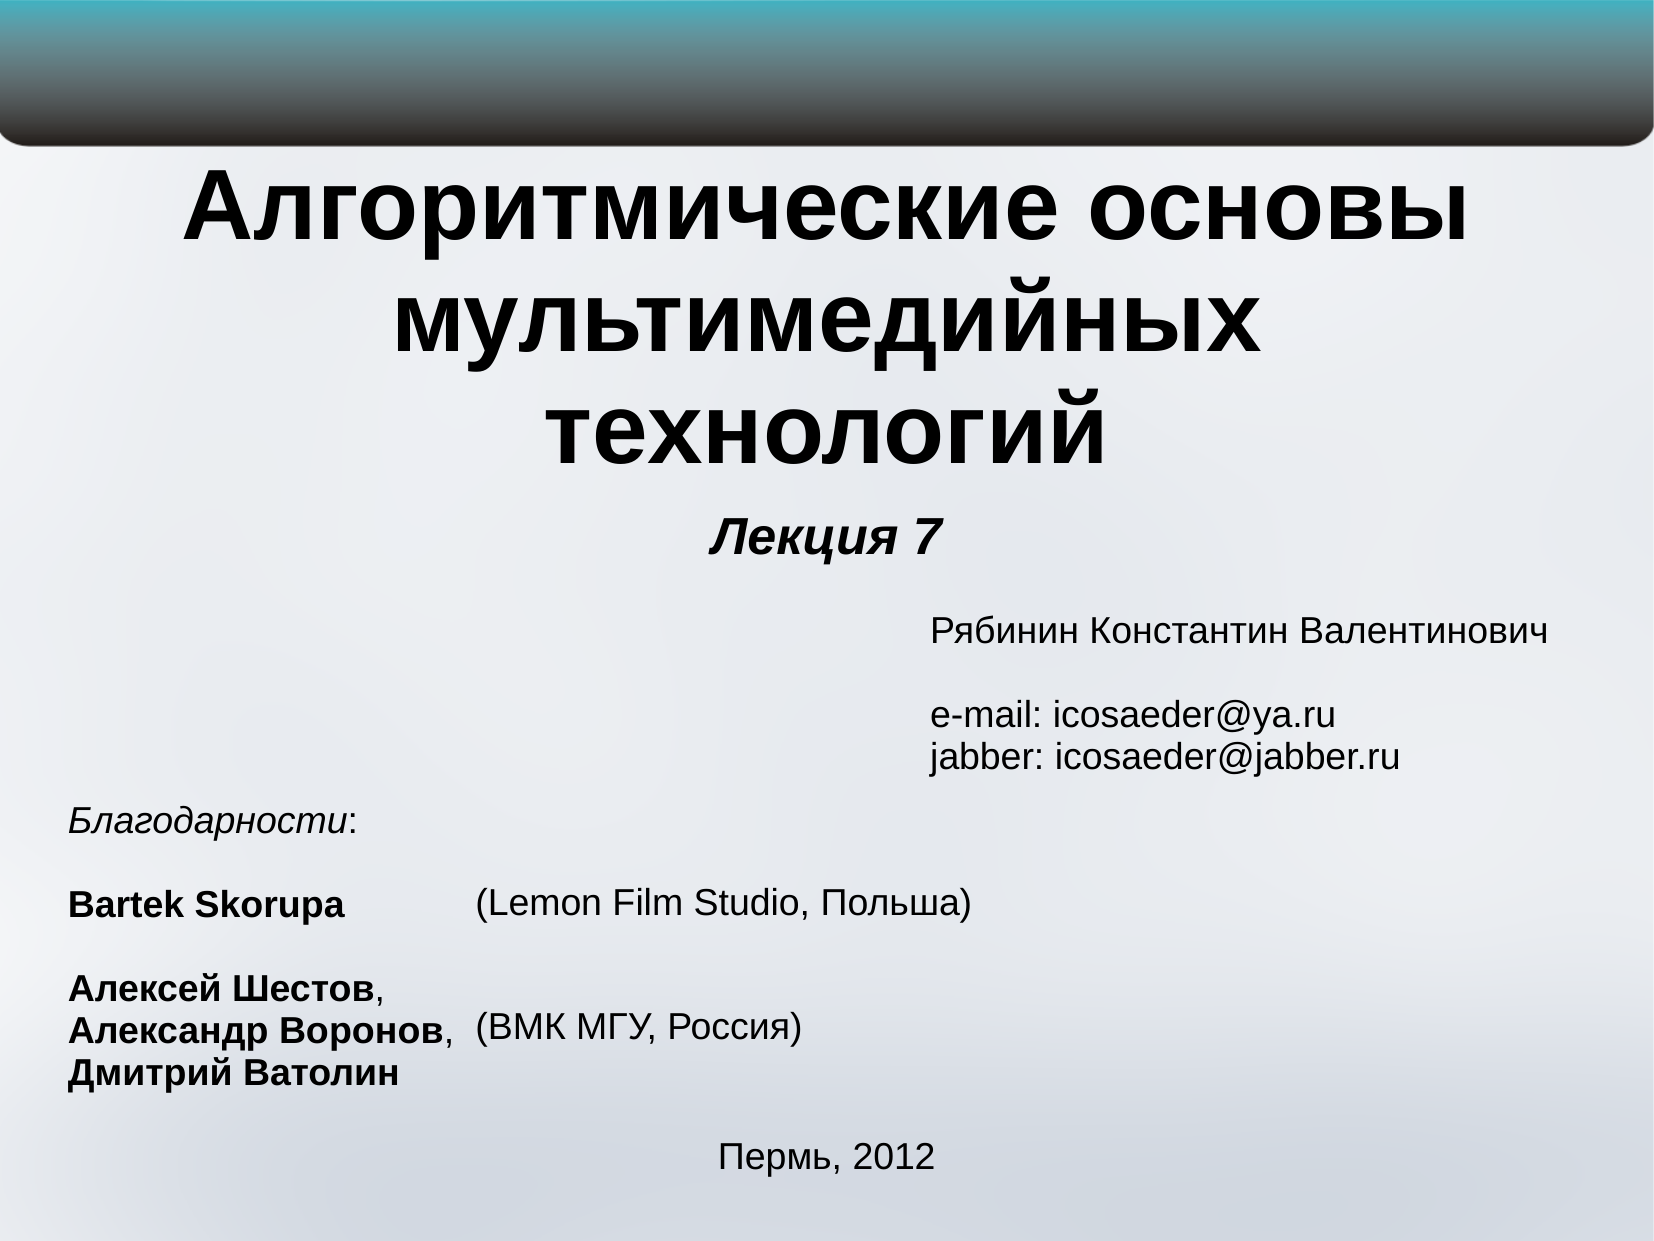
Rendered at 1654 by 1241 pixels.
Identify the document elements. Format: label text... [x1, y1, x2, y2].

text_box Алгоритмические основы мультимедийных технологий Лекция 7 [147, 141, 1506, 574]
text_box Благодарности: Bartek Skorupa Алексей Шестов, Александр Воронов, Дмитрий Ватолин [53, 792, 532, 1102]
text_box Рябинин Константин Валентинович e-mail: icosaeder@ya.ru jabber: icosaeder@jabber.ru [915, 602, 1595, 786]
text_box Пермь, 2012 [590, 1127, 1063, 1185]
text_box (ВМК МГУ, Россия) [460, 998, 993, 1055]
picture [0, 0, 1654, 1241]
text_box (Lemon Film Studio, Польша) [460, 874, 993, 931]
